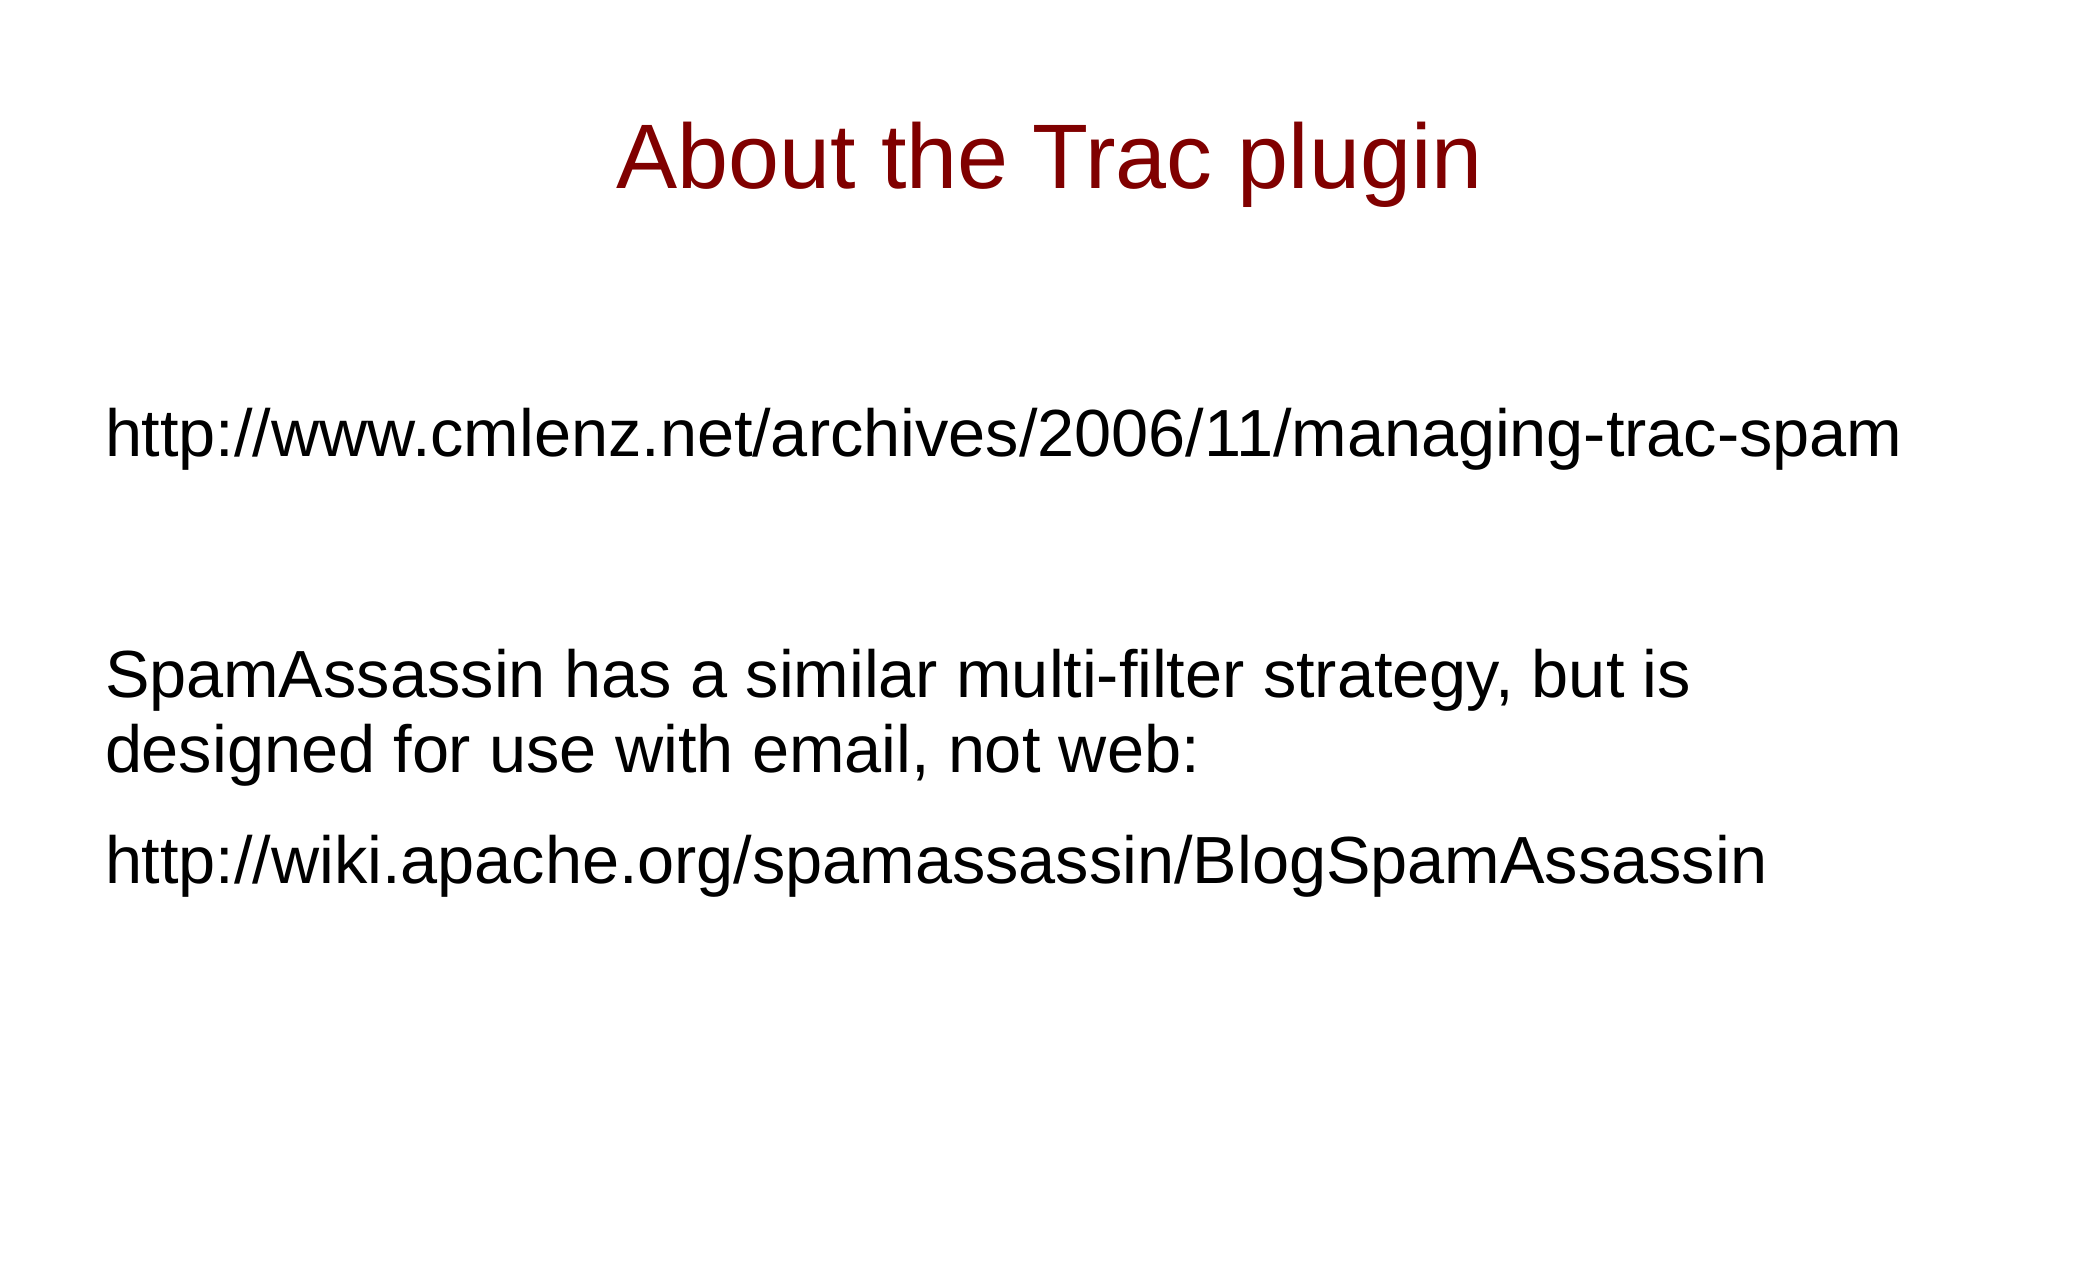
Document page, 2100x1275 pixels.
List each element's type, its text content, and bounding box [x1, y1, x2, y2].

list http://www.cmlenz.net/archives/2006/11/managing-trac-spam SpamAssassin has a similar multi-filter strategy, but is designed for use with email, not web: http://wiki.apache.org/spamassassin/BlogSpamAssassin [105, 298, 1953, 1038]
title About the Trac plugin [105, 50, 1995, 264]
